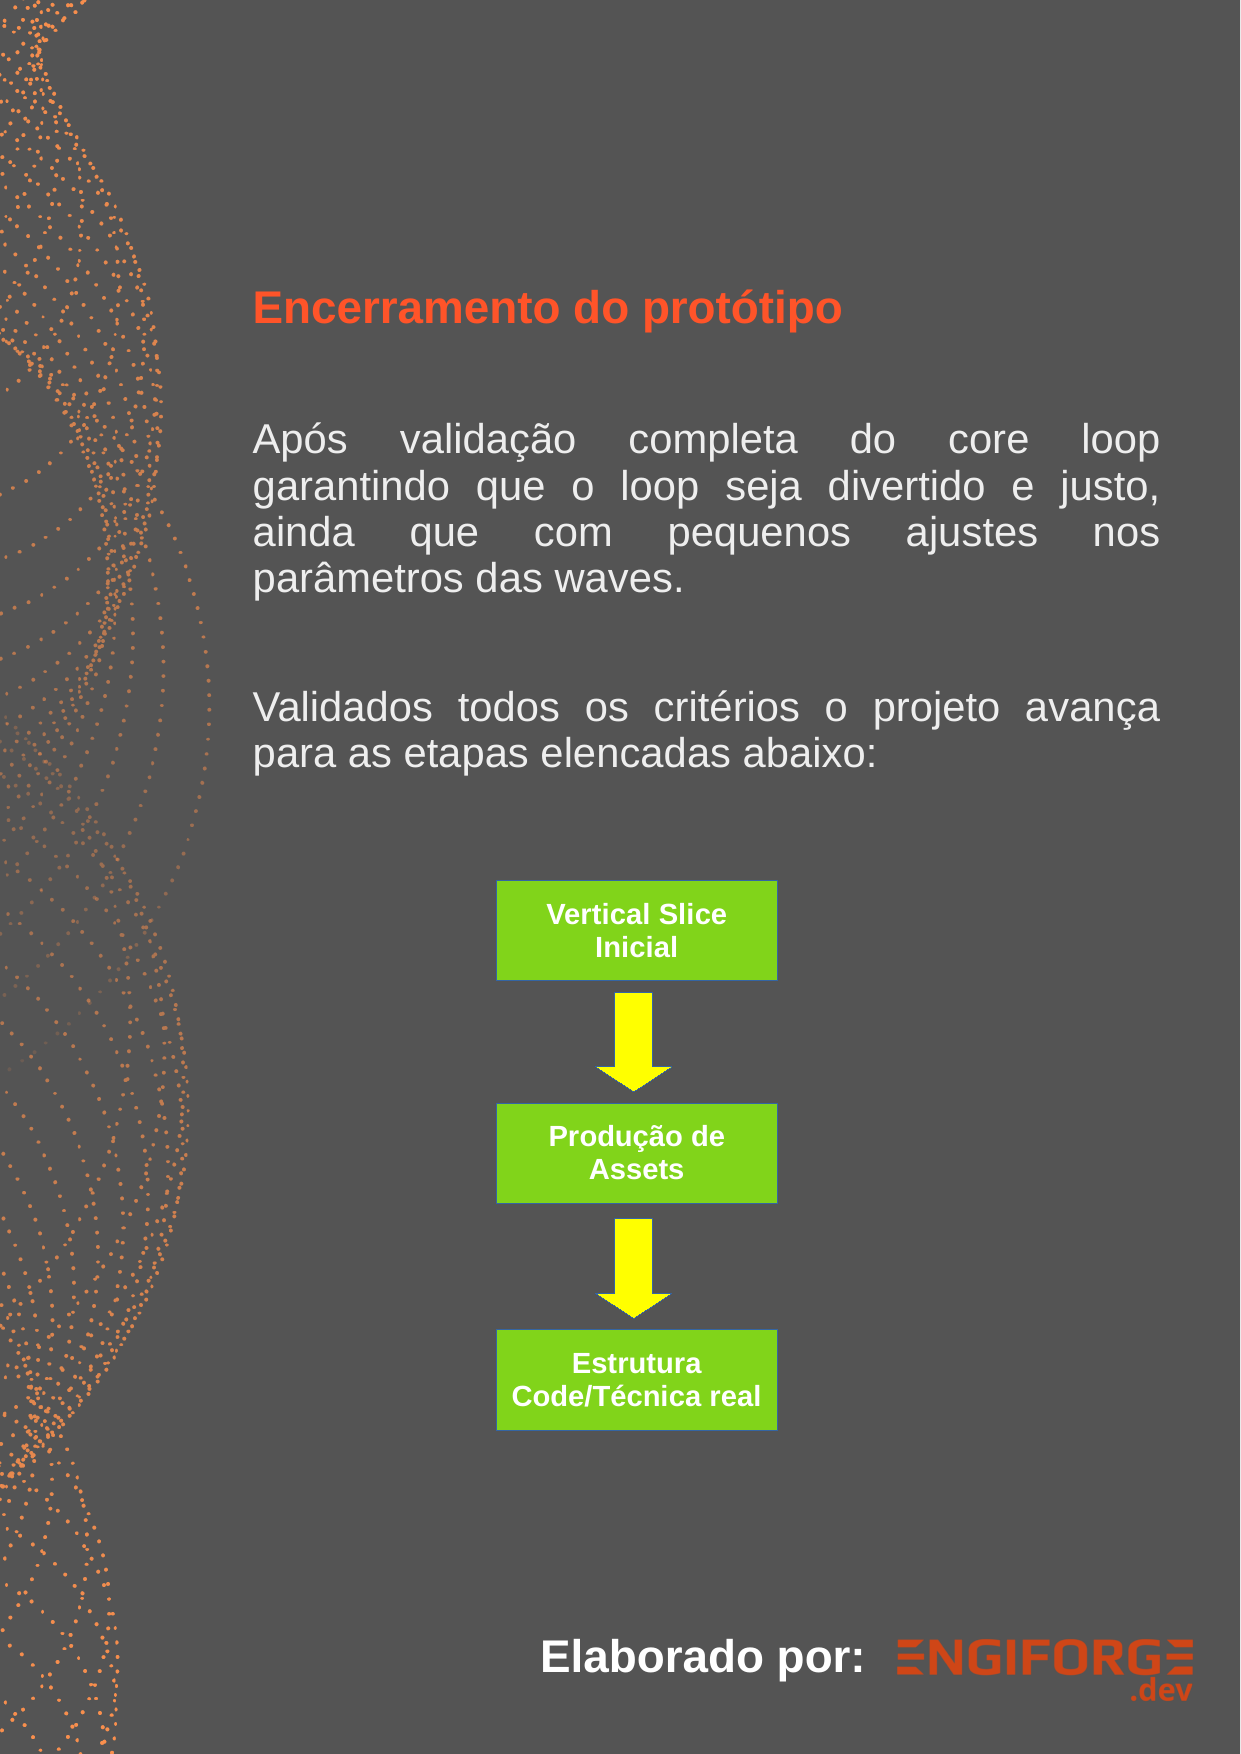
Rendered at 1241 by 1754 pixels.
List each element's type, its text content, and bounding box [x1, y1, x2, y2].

text_box [595, 1218, 672, 1319]
text_box Produção de Assets [496, 1103, 778, 1204]
text_box Elaborado por: [525, 1623, 940, 1742]
text_box [595, 992, 672, 1092]
text_box Vertical Slice Inicial [496, 880, 778, 981]
text_box Estrutura Code/Técnica real [496, 1329, 778, 1431]
text_box Encerramento do protótipo Após validação completa do core loop garantindo que o loop seja divertido e justo, ainda que com pequenos ajustes nos parâmetros das waves. Validados todos os critérios o projeto avança para as etapas elencadas abaixo: [237, 275, 1176, 913]
picture [0, 0, 1241, 1754]
